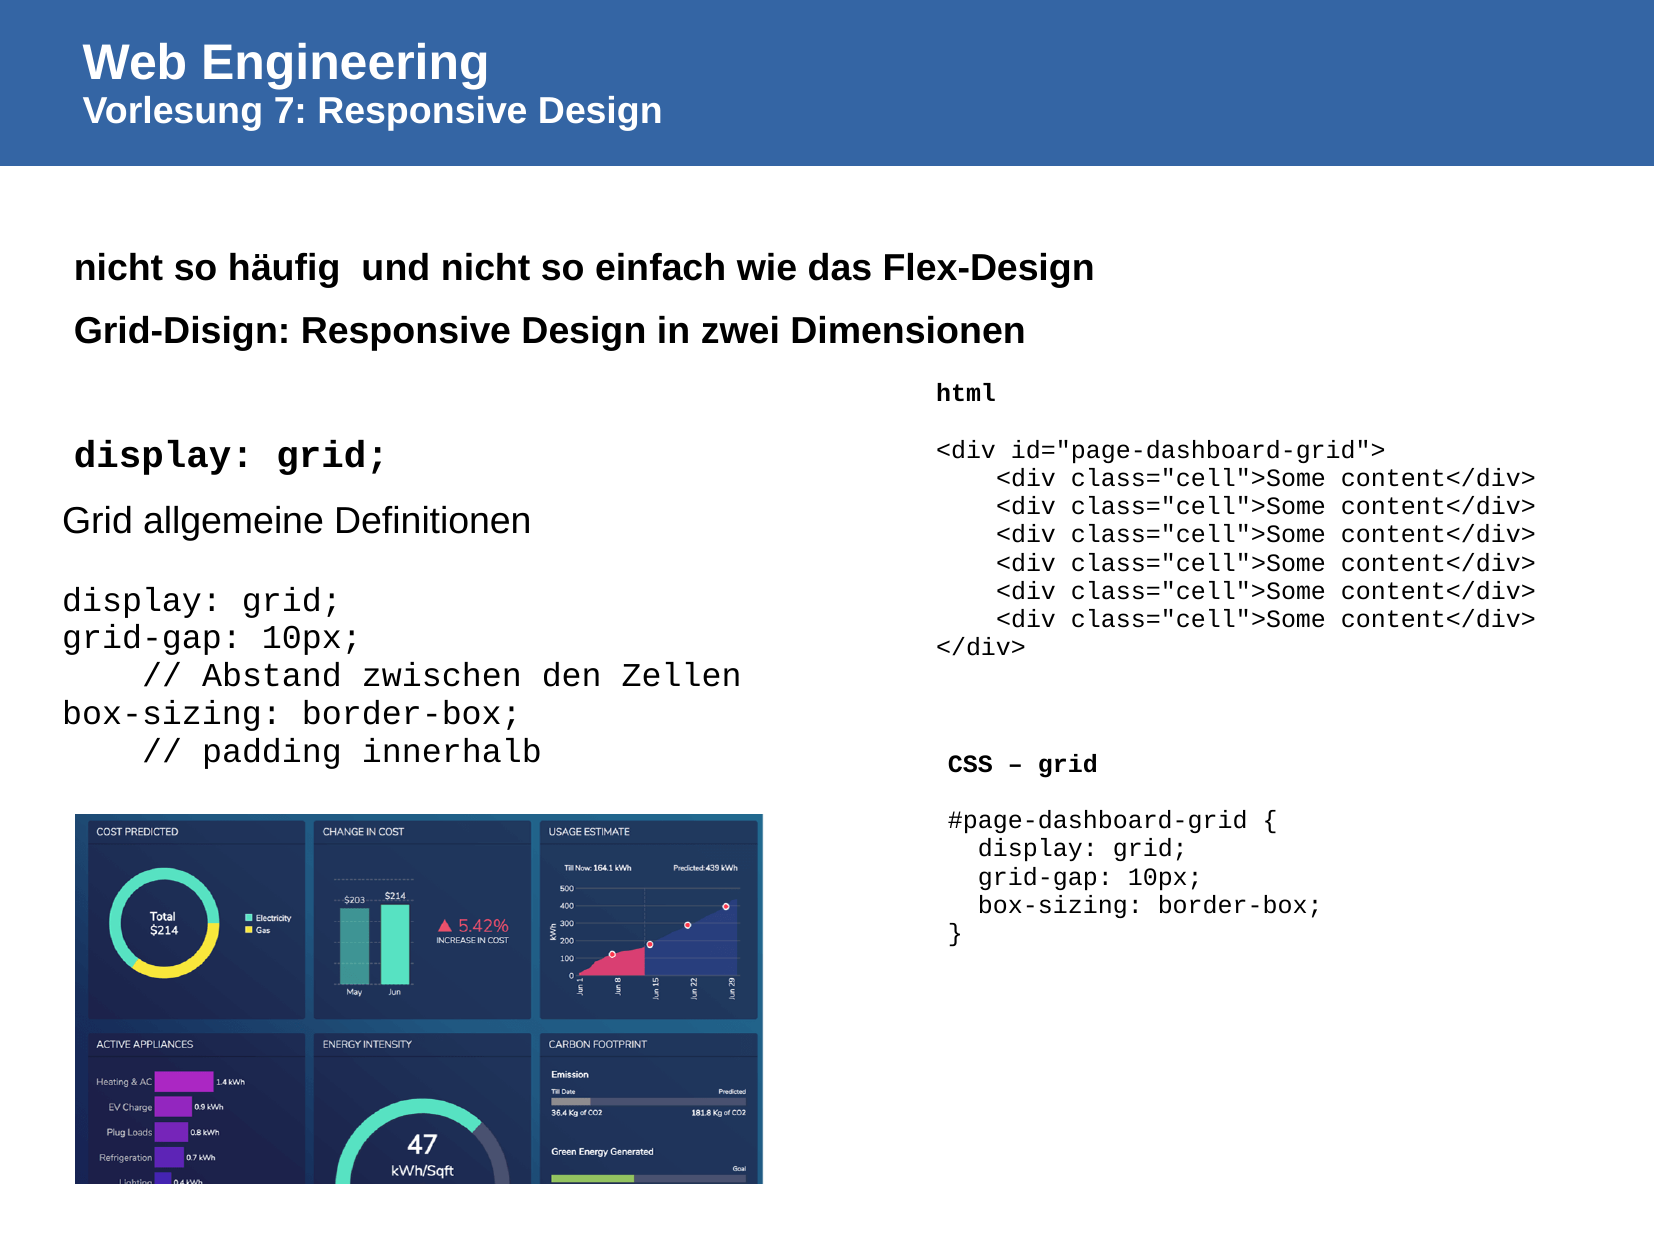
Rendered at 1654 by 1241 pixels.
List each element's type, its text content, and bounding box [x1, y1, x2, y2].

title Web Engineering Vorlesung 7: Responsive Design [82, 0, 1571, 166]
text_box html <div id="page-dashboard-grid"> <div class="cell">Some content</div> <div class="cell">Some content</div> <div class="cell">Some content</div> <div class="cell">Some content</div> <div class="cell">Some content</div> <div class="cell">Some content</div> </div> [921, 373, 1551, 671]
text_box Grid allgemeine Definitionen display: grid; grid-gap: 10px; // Abstand zwischen den Zellen box-sizing: border-box; // padding innerhalb [47, 492, 757, 856]
text_box nicht so häufig und nicht so einfach wie das Flex-Design Grid-Disign: Responsive Design in zwei Dimensionen display: grid; [59, 218, 1566, 486]
picture [75, 814, 764, 1184]
text_box CSS – grid #page-dashboard-grid { display: grid; grid-gap: 10px; box-sizing: border-box; } [933, 744, 1654, 1063]
